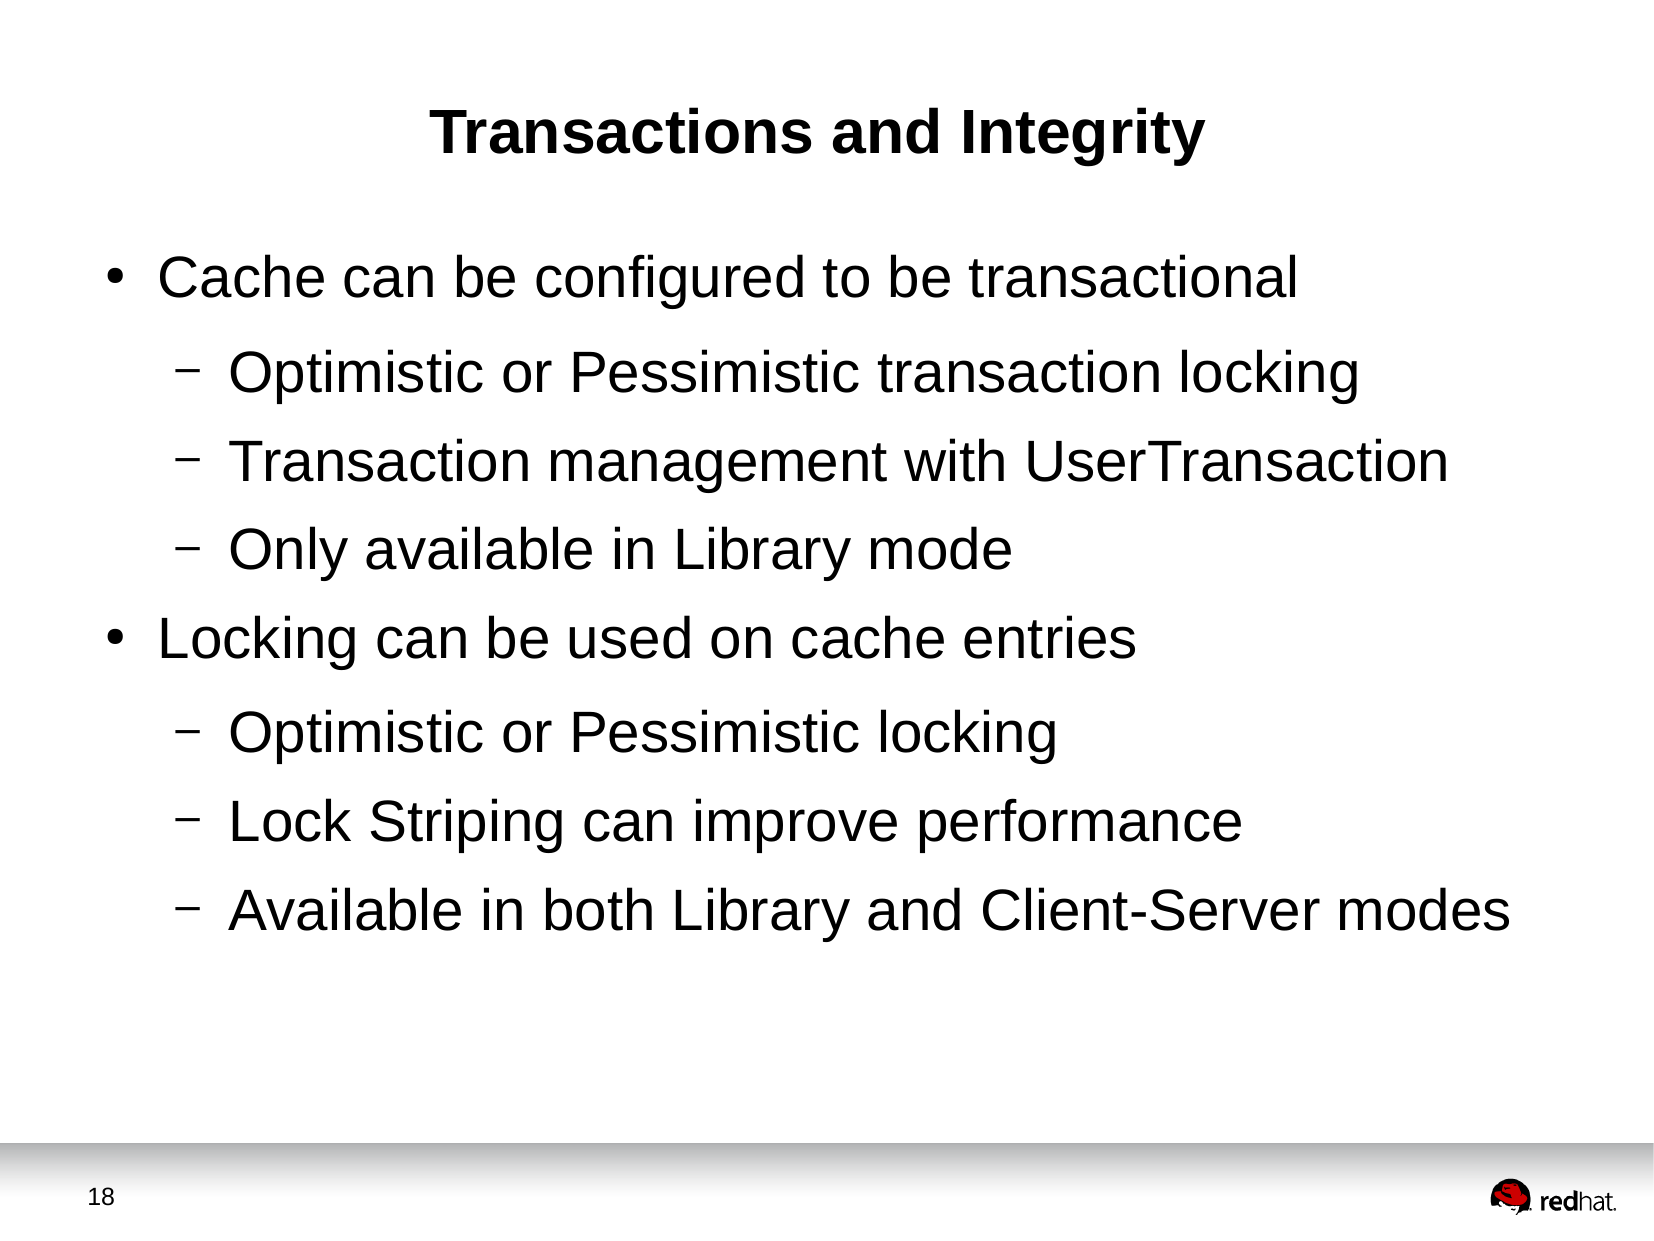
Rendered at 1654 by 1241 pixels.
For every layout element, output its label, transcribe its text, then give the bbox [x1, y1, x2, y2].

picture [0, 1143, 1654, 1241]
title Transactions and Integrity [82, 37, 1571, 226]
list Cache can be configured to be transactional Optimistic or Pessimistic transaction locking Transaction management with UserTransaction Only available in Library mode Locking can be used on cache entries Optimistic or Pessimistic locking Lock Striping can improve performance Available in both Library and Client-Server modes [86, 245, 1576, 1128]
